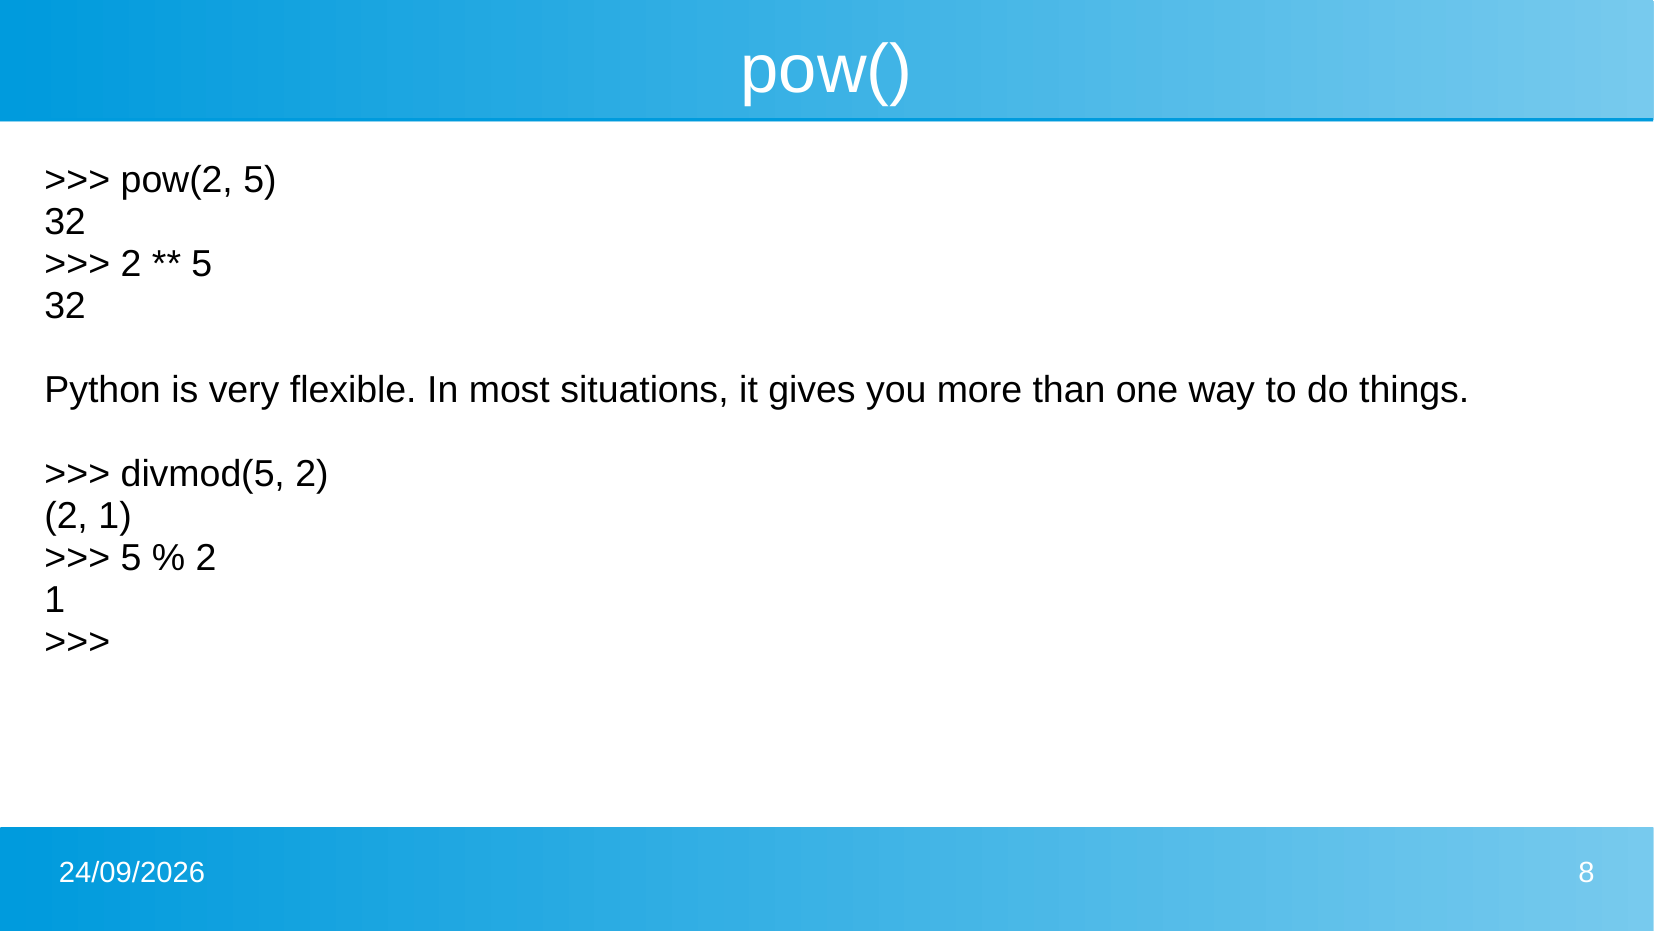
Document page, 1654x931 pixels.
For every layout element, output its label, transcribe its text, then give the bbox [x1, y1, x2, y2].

text_box >>> pow(2, 5) 32 >>> 2 ** 5 32 Python is very flexible. In most situations, it gives you more than one way to do things. >>> divmod(5, 2) (2, 1) >>> 5 % 2 1 >>> [29, 151, 1506, 670]
title pow() [59, 29, 1595, 108]
